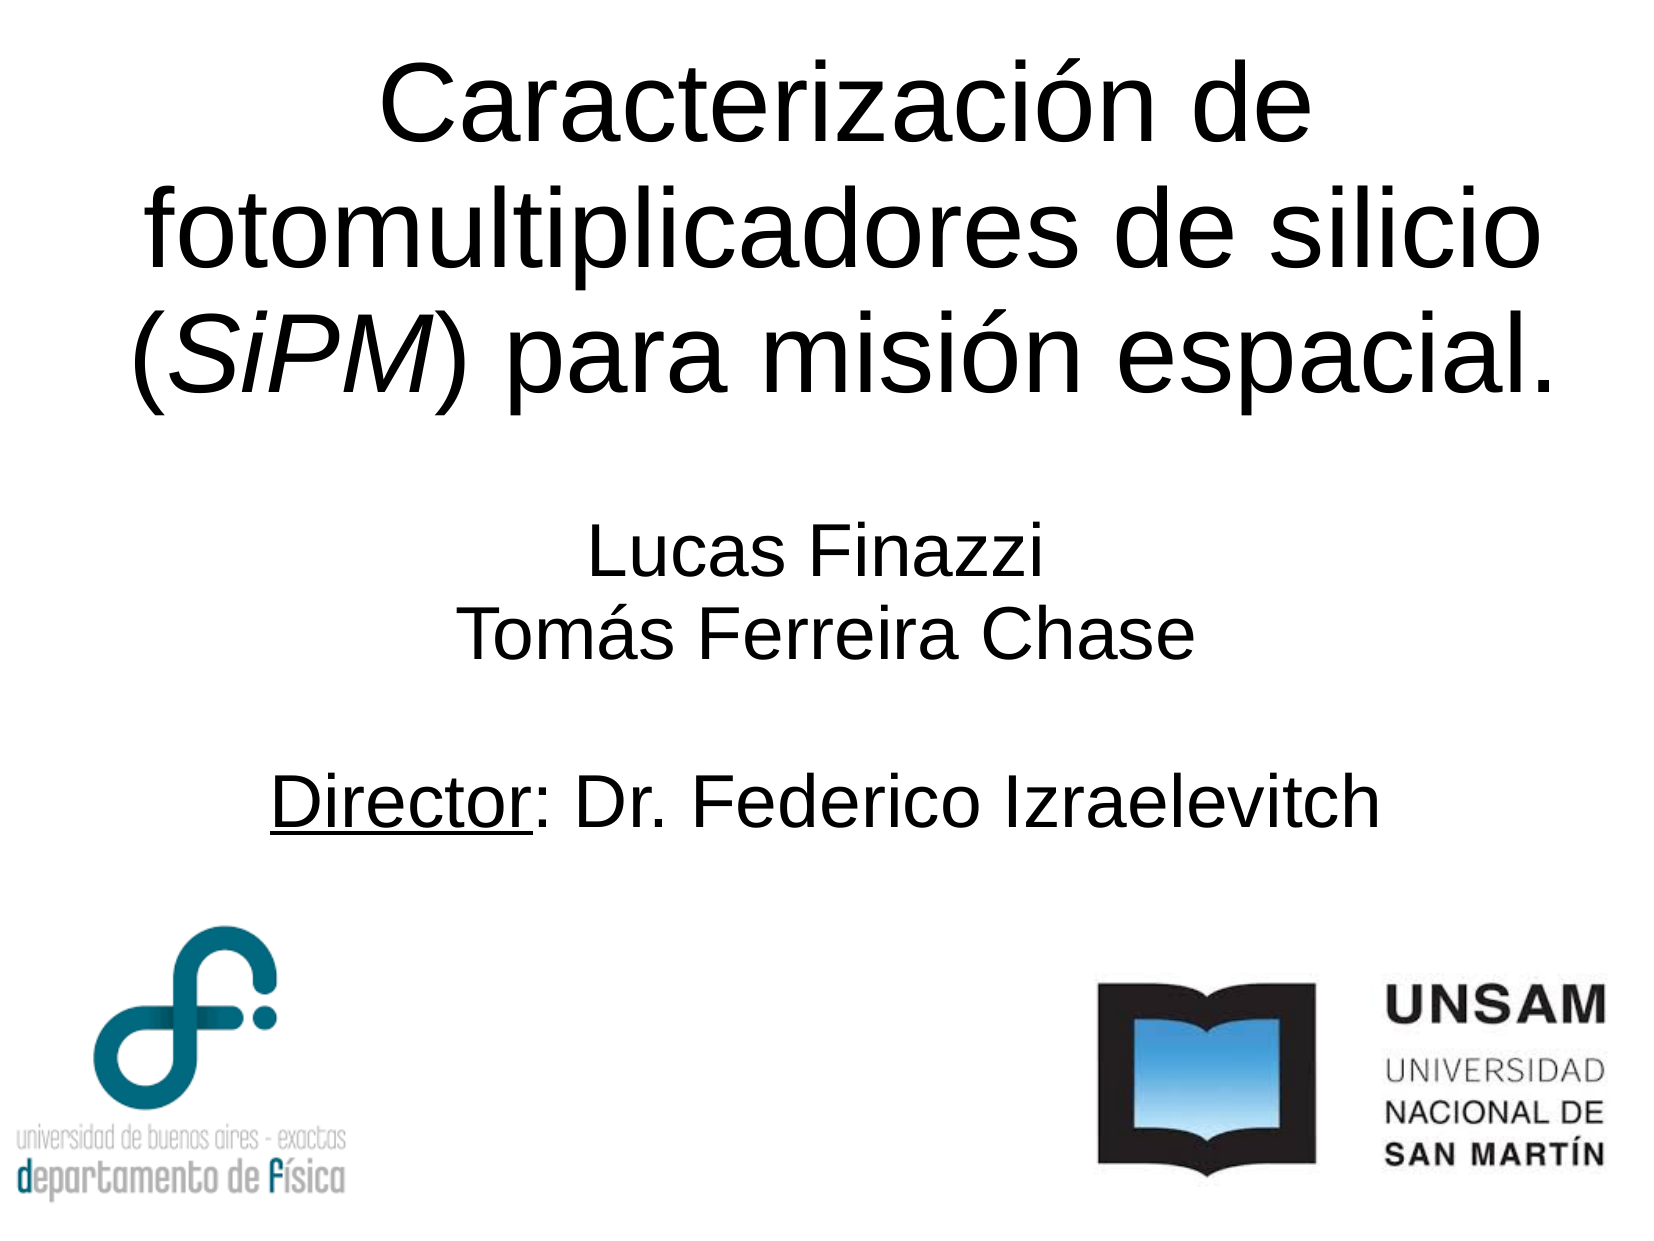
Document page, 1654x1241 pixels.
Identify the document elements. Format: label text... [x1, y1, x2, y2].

picture [6, 888, 358, 1241]
text_box Lucas Finazzi Tomás Ferreira Chase Director: Dr. Federico Izraelevitch [82, 313, 1571, 1034]
title Caracterización de fotomultiplicadores de silicio (SiPM) para misión espacial. [82, 37, 1571, 313]
picture [1094, 961, 1609, 1201]
